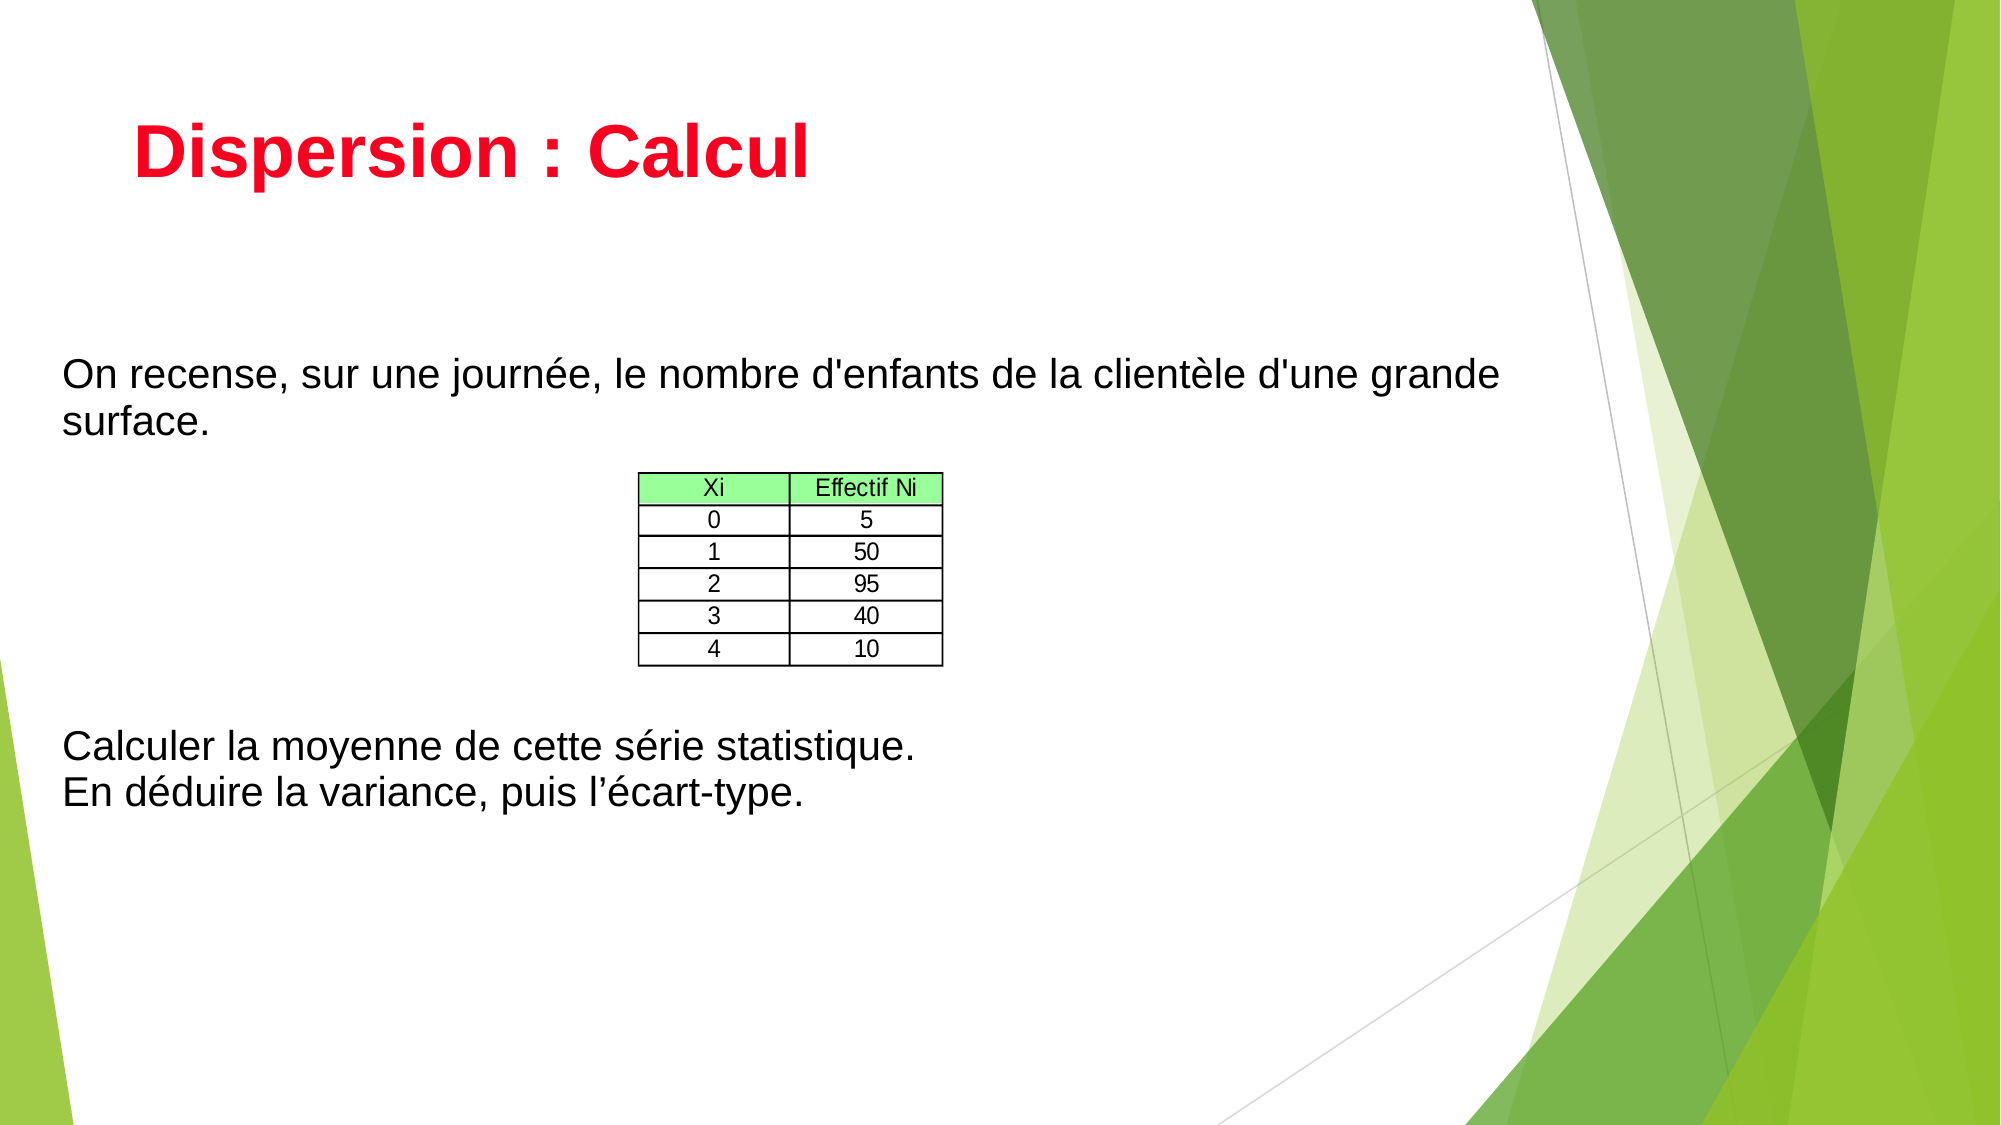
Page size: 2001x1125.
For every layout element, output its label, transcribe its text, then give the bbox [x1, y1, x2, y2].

title Dispersion : Calcul [118, 94, 1529, 224]
text_box On recense, sur une journée, le nombre d'enfants de la clientèle d'une grande surface. Calculer la moyenne de cette série statistique. En déduire la variance, puis l’écart-type. [47, 343, 1603, 916]
list [47, 224, 1654, 981]
chart [637, 472, 945, 668]
